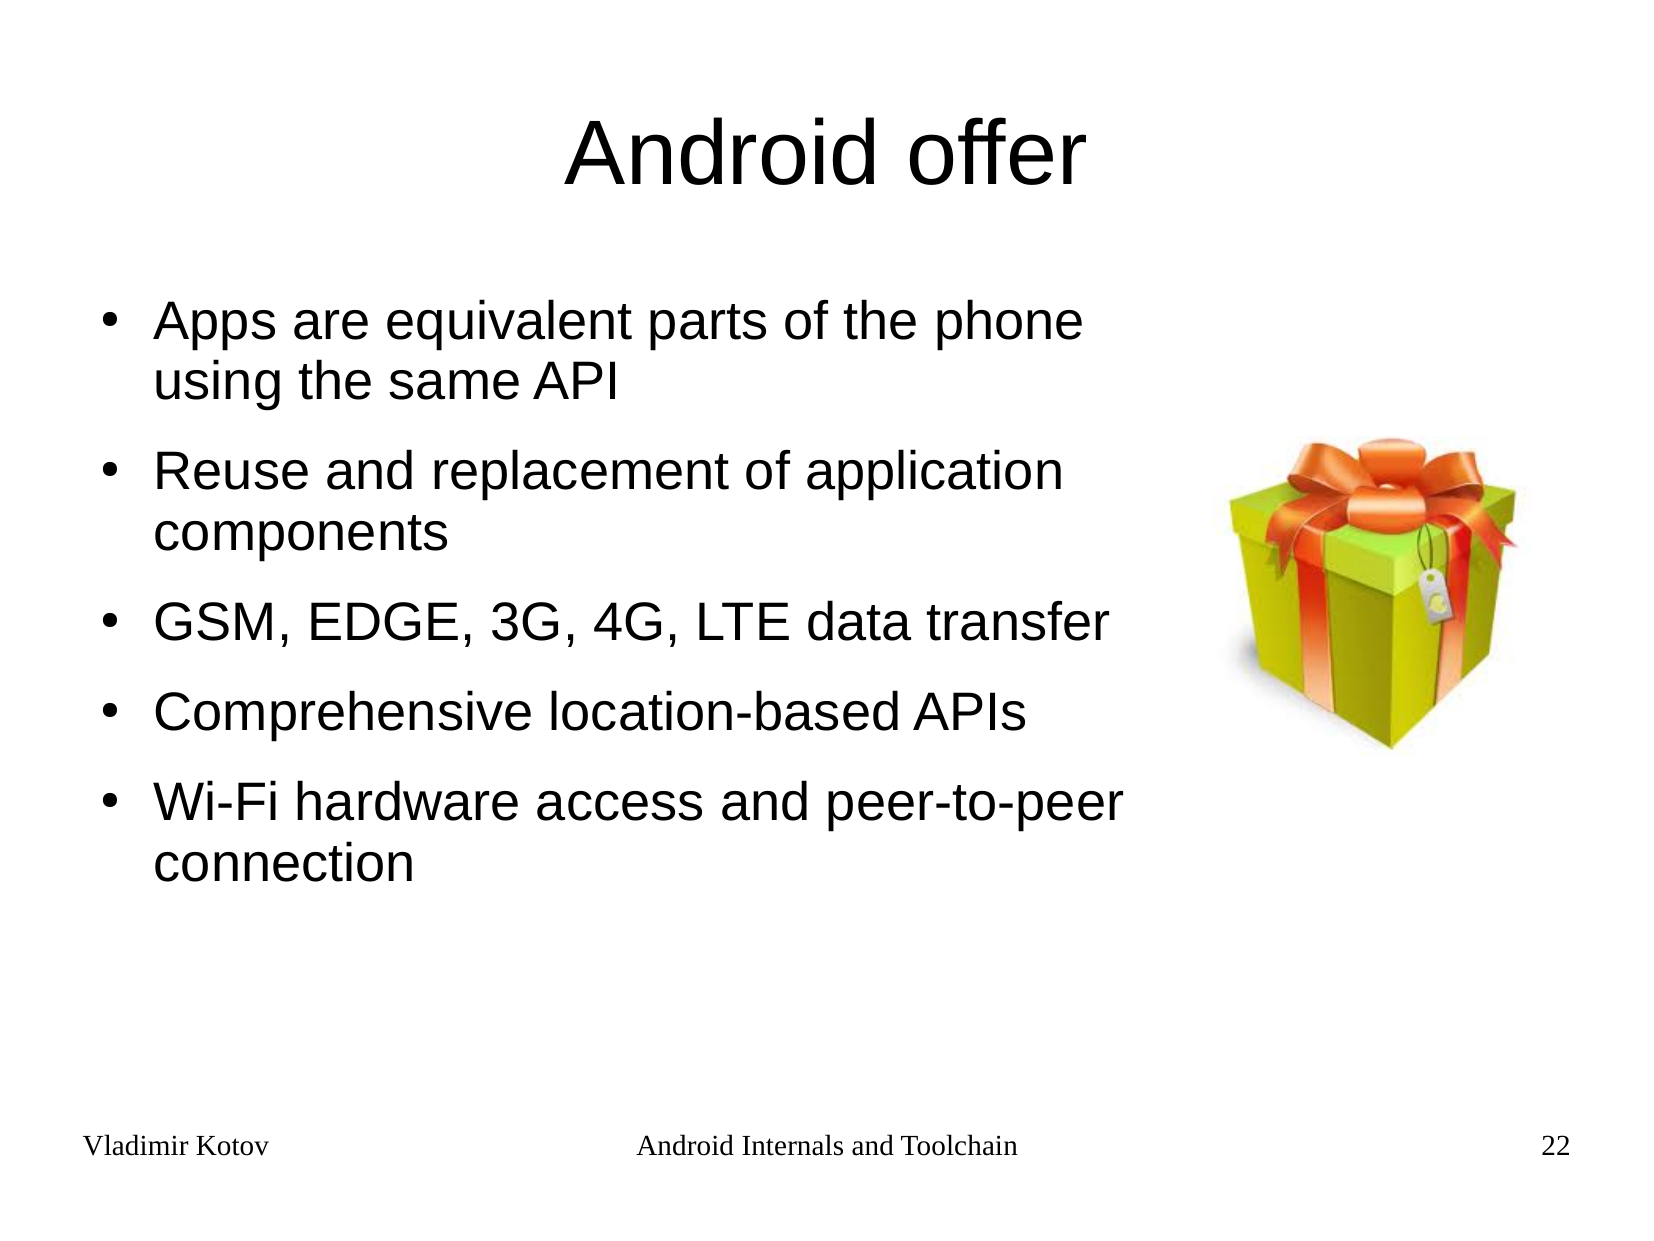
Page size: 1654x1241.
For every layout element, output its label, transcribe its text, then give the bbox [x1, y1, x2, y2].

picture [1212, 436, 1532, 756]
list Apps are equivalent parts of the phone using the same API Reuse and replacement of application components GSM, EDGE, 3G, 4G, LTE data transfer Comprehensive location-based APIs Wi-Fi hardware access and peer-to-peer connection [82, 290, 1169, 1109]
title Android offer [82, 49, 1571, 257]
